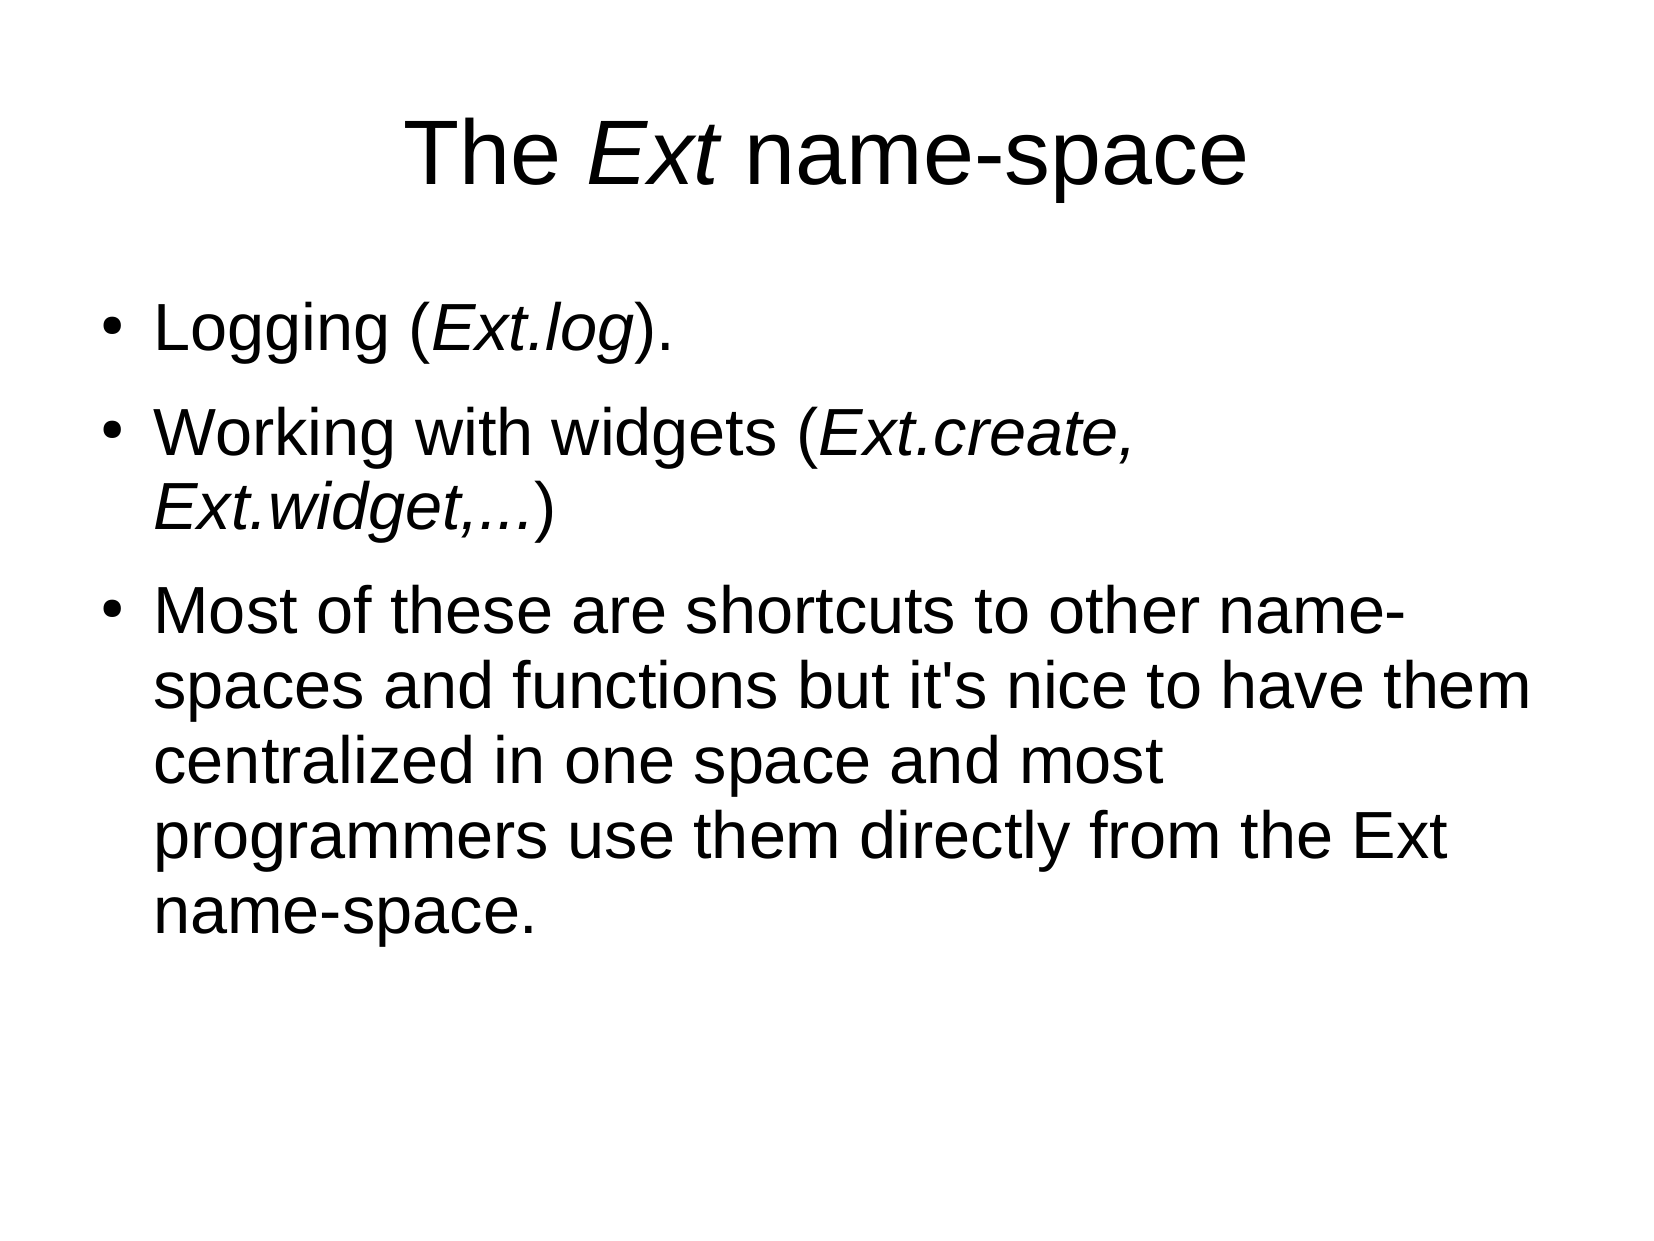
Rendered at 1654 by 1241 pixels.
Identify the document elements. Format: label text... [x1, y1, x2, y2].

title The Ext name-space [82, 49, 1571, 257]
list Logging (Ext.log). Working with widgets (Ext.create, Ext.widget,...) Most of these are shortcuts to other name-spaces and functions but it's nice to have them centralized in one space and most programmers use them directly from the Ext name-space. [82, 290, 1538, 1010]
